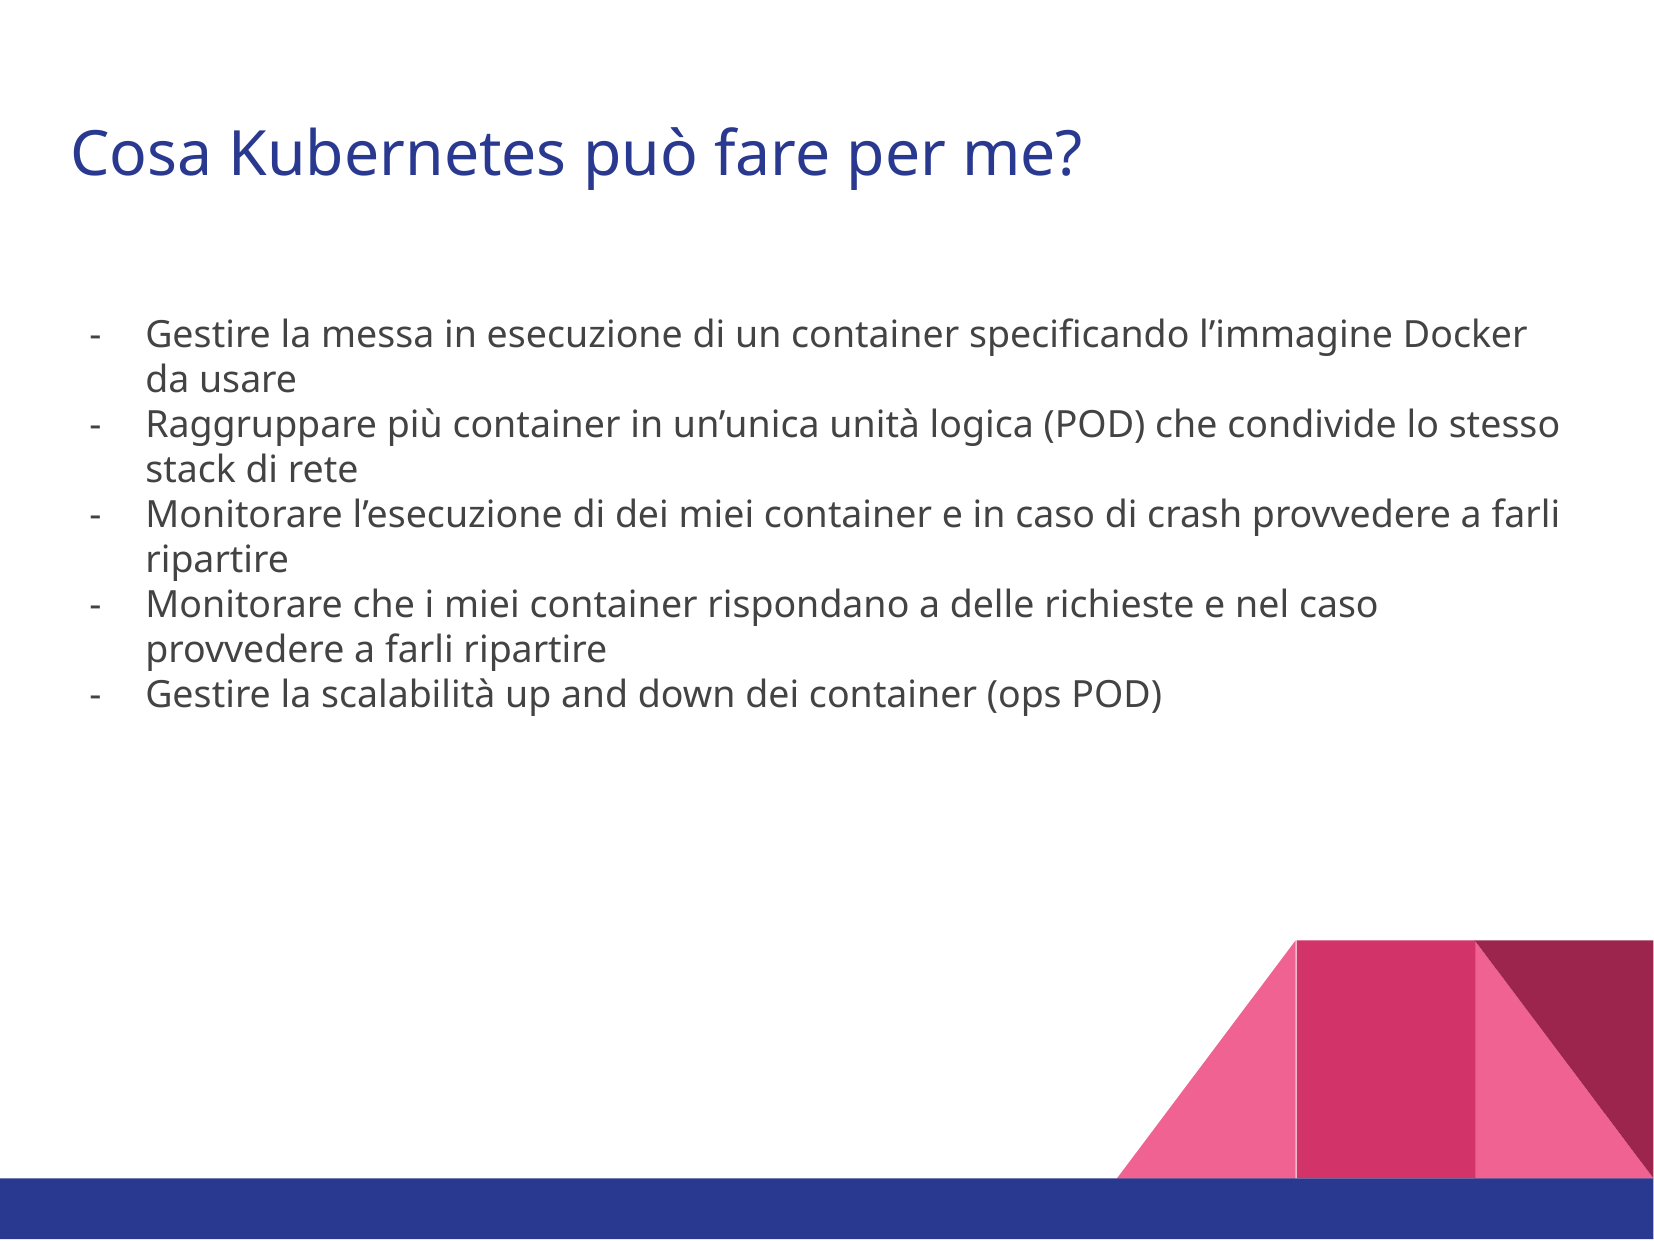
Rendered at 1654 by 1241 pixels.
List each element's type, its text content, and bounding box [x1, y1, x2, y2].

title Cosa Kubernetes può fare per me? [55, 98, 1597, 245]
list Gestire la messa in esecuzione di un container specificando l’immagine Docker da usare Raggruppare più container in un’unica unità logica (POD) che condivide lo stesso stack di rete Monitorare l’esecuzione di dei miei container e in caso di crash provvedere a farli ripartire Monitorare che i miei container rispondano a delle richieste e nel caso provvedere a farli ripartire Gestire la scalabilità up and down dei container (ops POD) [55, 295, 1597, 1101]
